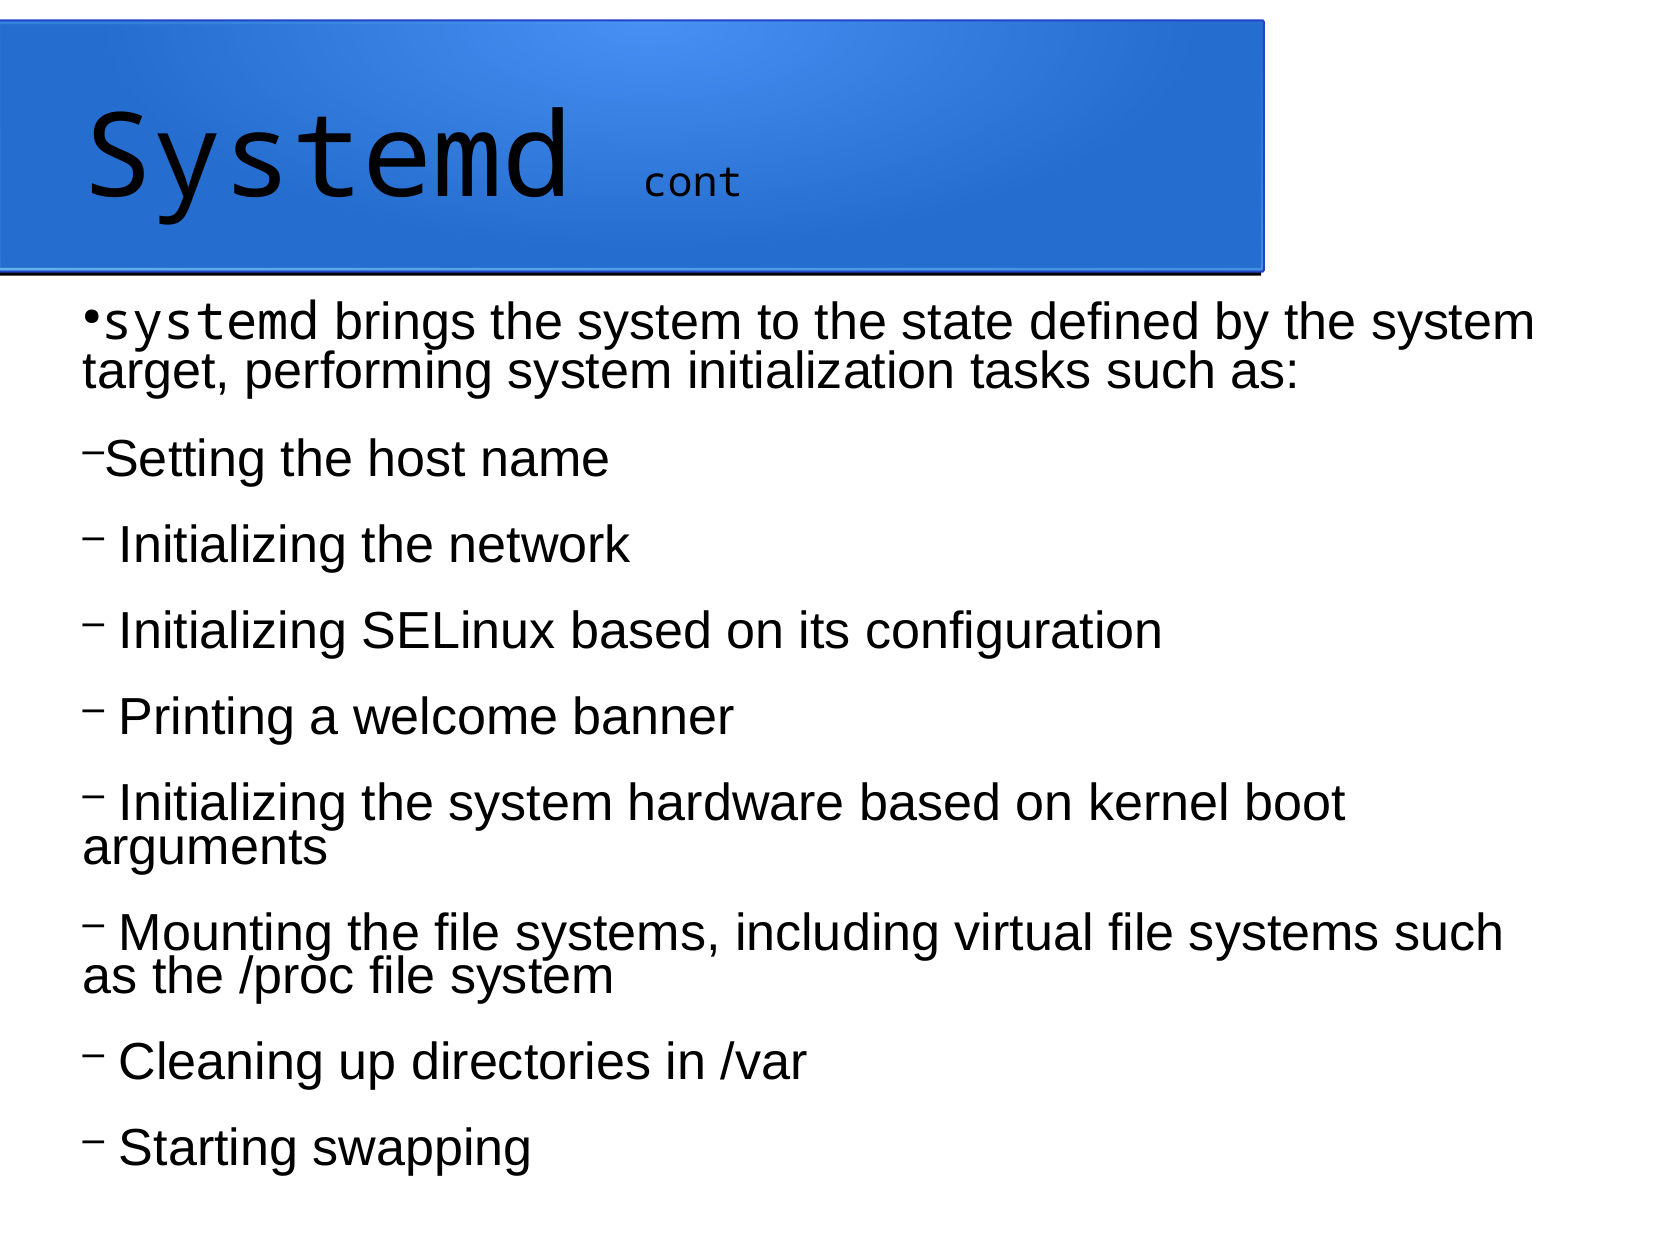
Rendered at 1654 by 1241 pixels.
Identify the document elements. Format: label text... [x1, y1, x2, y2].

list systemd brings the system to the state defined by the system target, performing system initialization tasks such as: Setting the host name Initializing the network Initializing SELinux based on its configuration Printing a welcome banner Initializing the system hardware based on kernel boot arguments Mounting the file systems, including virtual file systems such as the /proc file system Cleaning up directories in /var Starting swapping [82, 299, 1571, 1193]
title Systemd cont [82, 47, 1235, 252]
